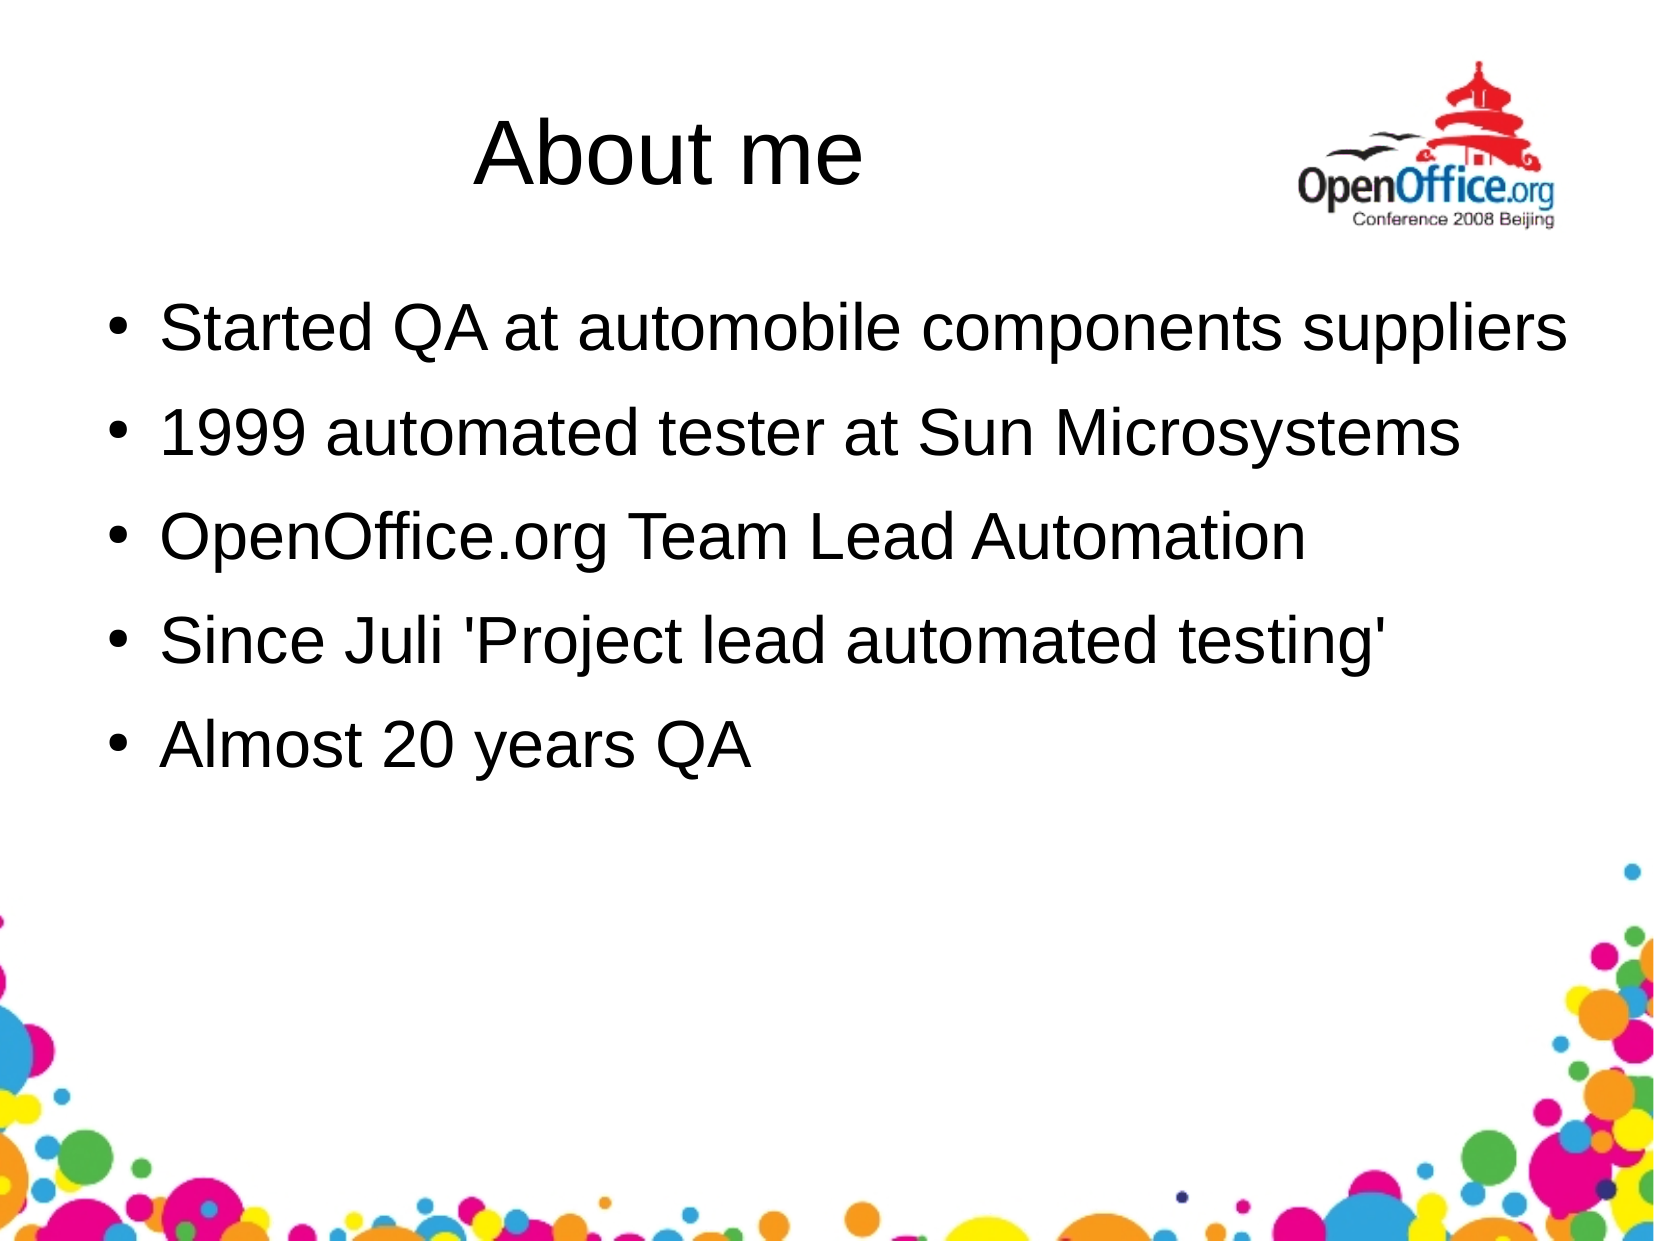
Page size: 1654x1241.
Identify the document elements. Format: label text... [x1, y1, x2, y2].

title About me [82, 56, 1258, 250]
picture [0, 810, 1654, 1241]
list Started QA at automobile components suppliers 1999 automated tester at Sun Microsystems OpenOffice.org Team Lead Automation Since Juli 'Project lead automated testing' Almost 20 years QA [88, 290, 1577, 1094]
picture [1285, 51, 1569, 250]
